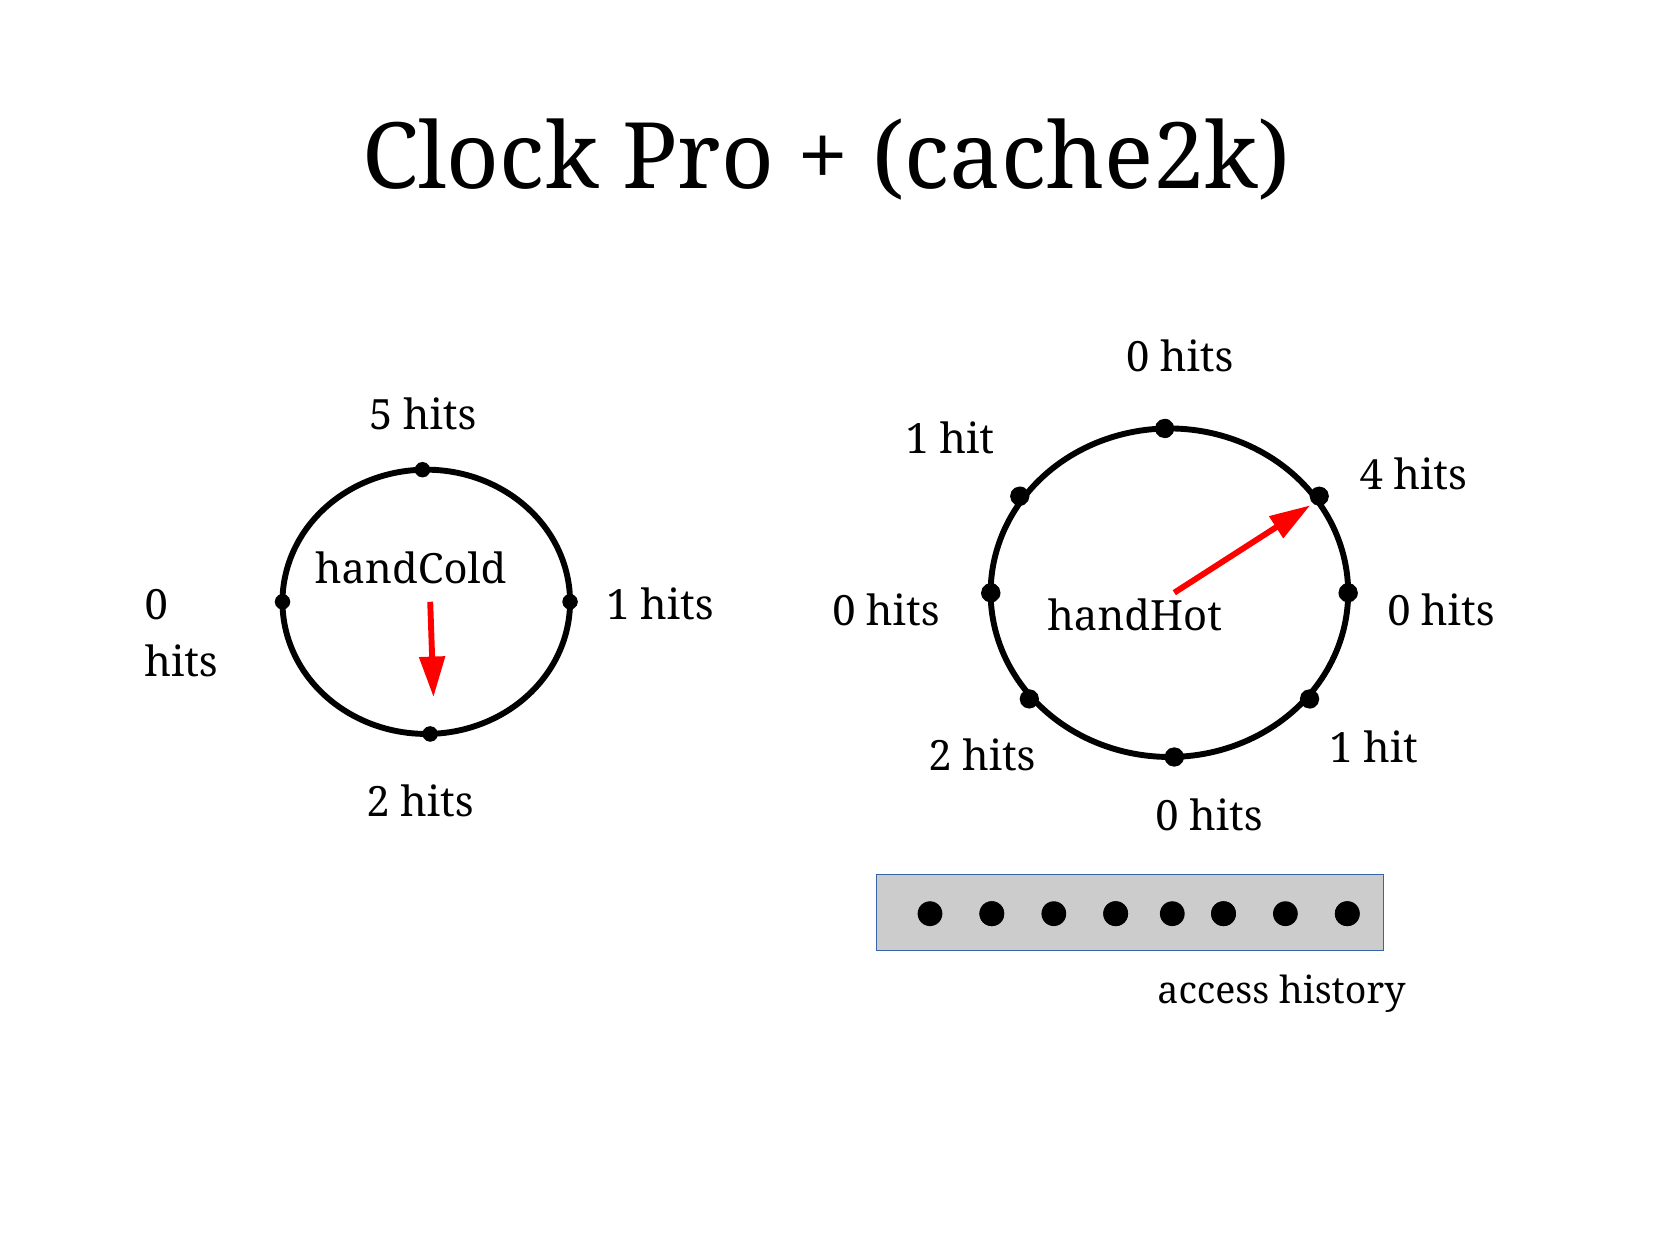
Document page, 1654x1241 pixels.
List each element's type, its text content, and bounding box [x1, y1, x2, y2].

text_box [1165, 760, 1184, 767]
text_box [1155, 432, 1174, 439]
text_box [1165, 747, 1183, 754]
title Clock Pro + (cache2k) [82, 49, 1571, 257]
text_box access history [1142, 956, 1494, 1063]
text_box 1 hit [890, 401, 1069, 520]
text_box handHot [1032, 578, 1300, 674]
text_box [1019, 689, 1040, 709]
text_box 5 hits [354, 377, 532, 451]
text_box 0 hits [129, 566, 266, 640]
text_box 0 hits [817, 573, 986, 646]
text_box [416, 473, 430, 478]
text_box 0 hits [1372, 573, 1553, 727]
text_box [1304, 692, 1320, 709]
text_box 0 hits [1140, 778, 1306, 851]
text_box [423, 737, 438, 742]
text_box [1338, 584, 1345, 602]
text_box [286, 594, 291, 609]
text_box [274, 594, 279, 609]
text_box [994, 583, 1001, 602]
text_box handCold [300, 531, 571, 692]
text_box [1351, 583, 1358, 602]
text_box 1 hits [591, 566, 761, 640]
text_box [1299, 689, 1309, 700]
text_box [876, 874, 1384, 951]
text_box 2 hits [913, 718, 1097, 791]
text_box 0 hits [1111, 318, 1281, 414]
text_box [415, 461, 430, 467]
text_box [423, 726, 437, 730]
text_box [1309, 496, 1316, 505]
text_box [1155, 418, 1174, 425]
text_box 1 hit [1314, 710, 1465, 783]
text_box 4 hits [1344, 437, 1494, 510]
text_box [573, 594, 578, 609]
text_box 2 hits [351, 764, 514, 837]
text_box [1313, 486, 1329, 504]
